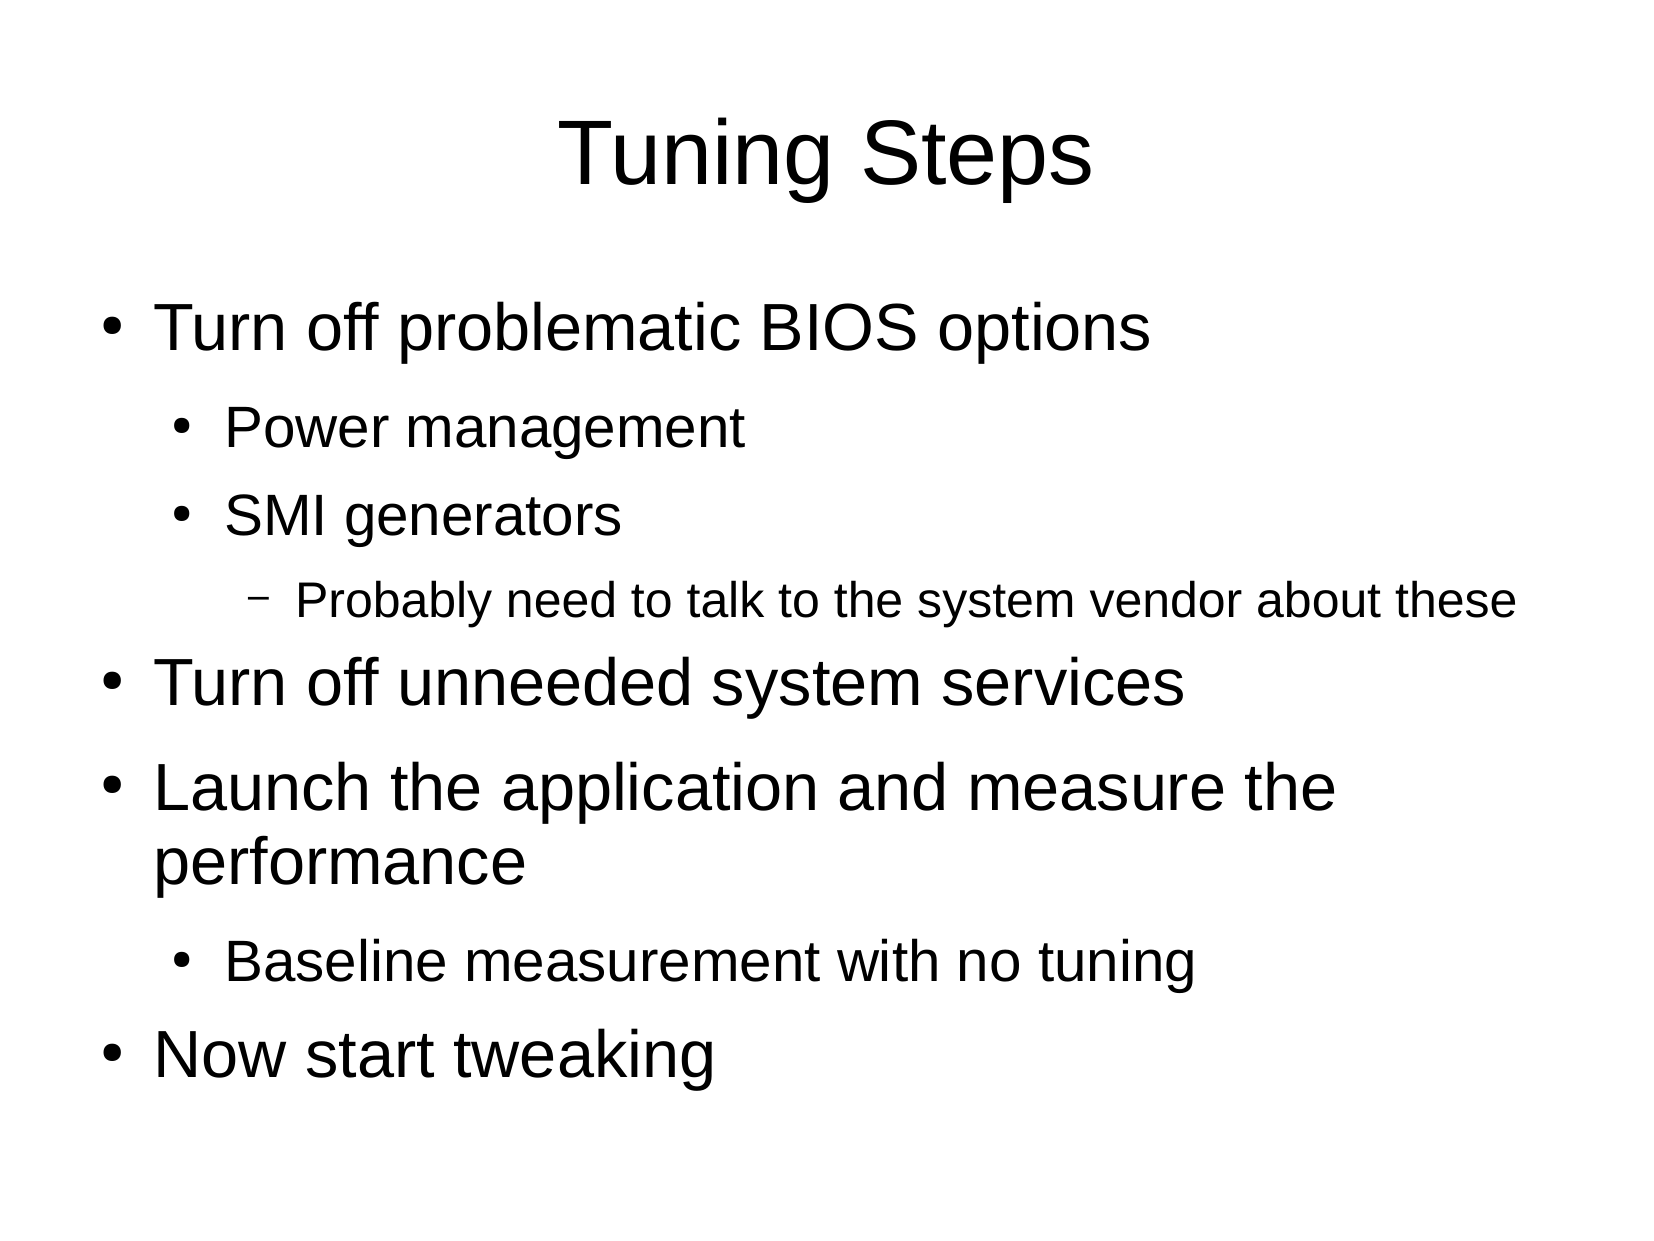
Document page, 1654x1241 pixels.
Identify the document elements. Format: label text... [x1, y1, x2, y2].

title Tuning Steps [82, 56, 1571, 250]
list Turn off problematic BIOS options Power management SMI generators Probably need to talk to the system vendor about these Turn off unneeded system services Launch the application and measure the performance Baseline measurement with no tuning Now start tweaking [82, 290, 1571, 1197]
